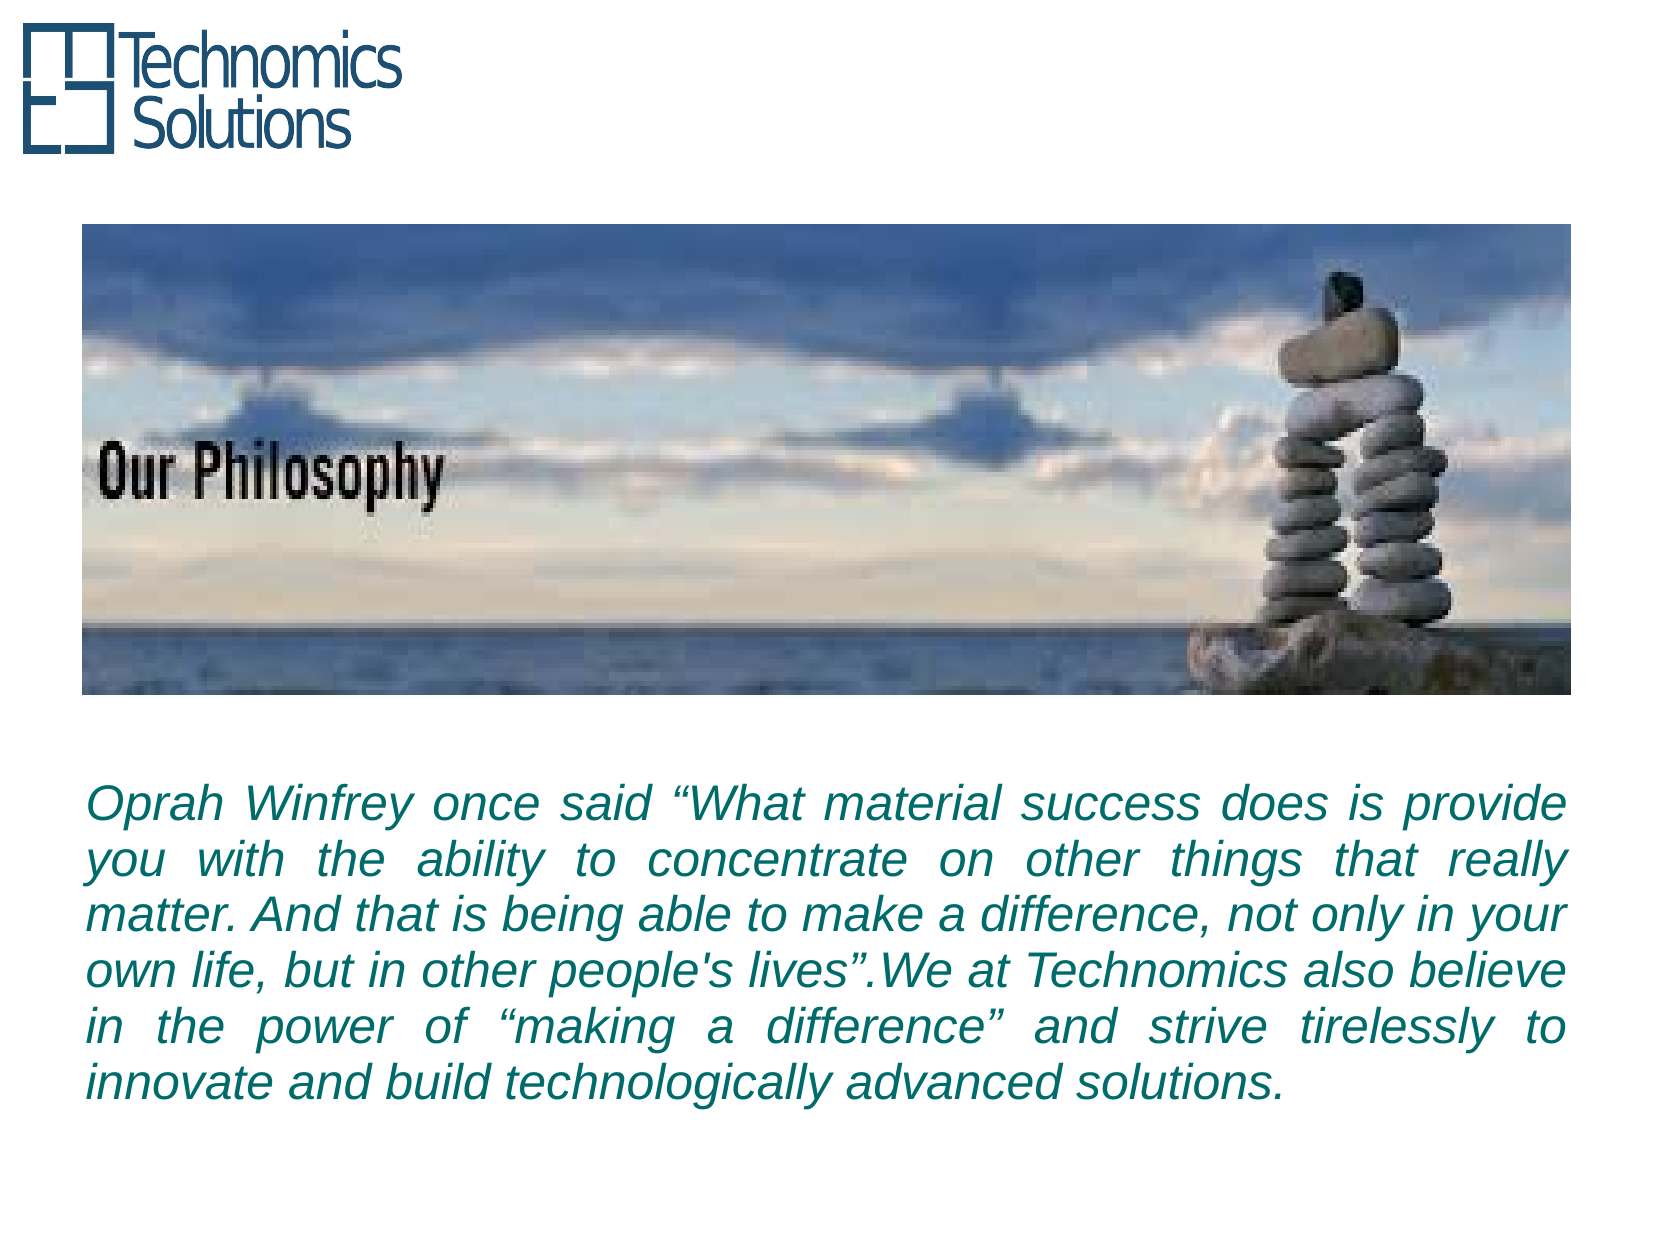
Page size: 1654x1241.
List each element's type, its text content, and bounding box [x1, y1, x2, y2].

picture [23, 23, 402, 154]
text_box Oprah Winfrey once said “What material success does is provide you with the ability to concentrate on other things that really matter. And that is being able to make a difference, not only in your own life, but in other people's lives”.We at Technomics also believe in the power of “making a difference” and strive tirelessly to innovate and build technologically advanced solutions. [70, 767, 1583, 1241]
picture [82, 224, 1571, 695]
